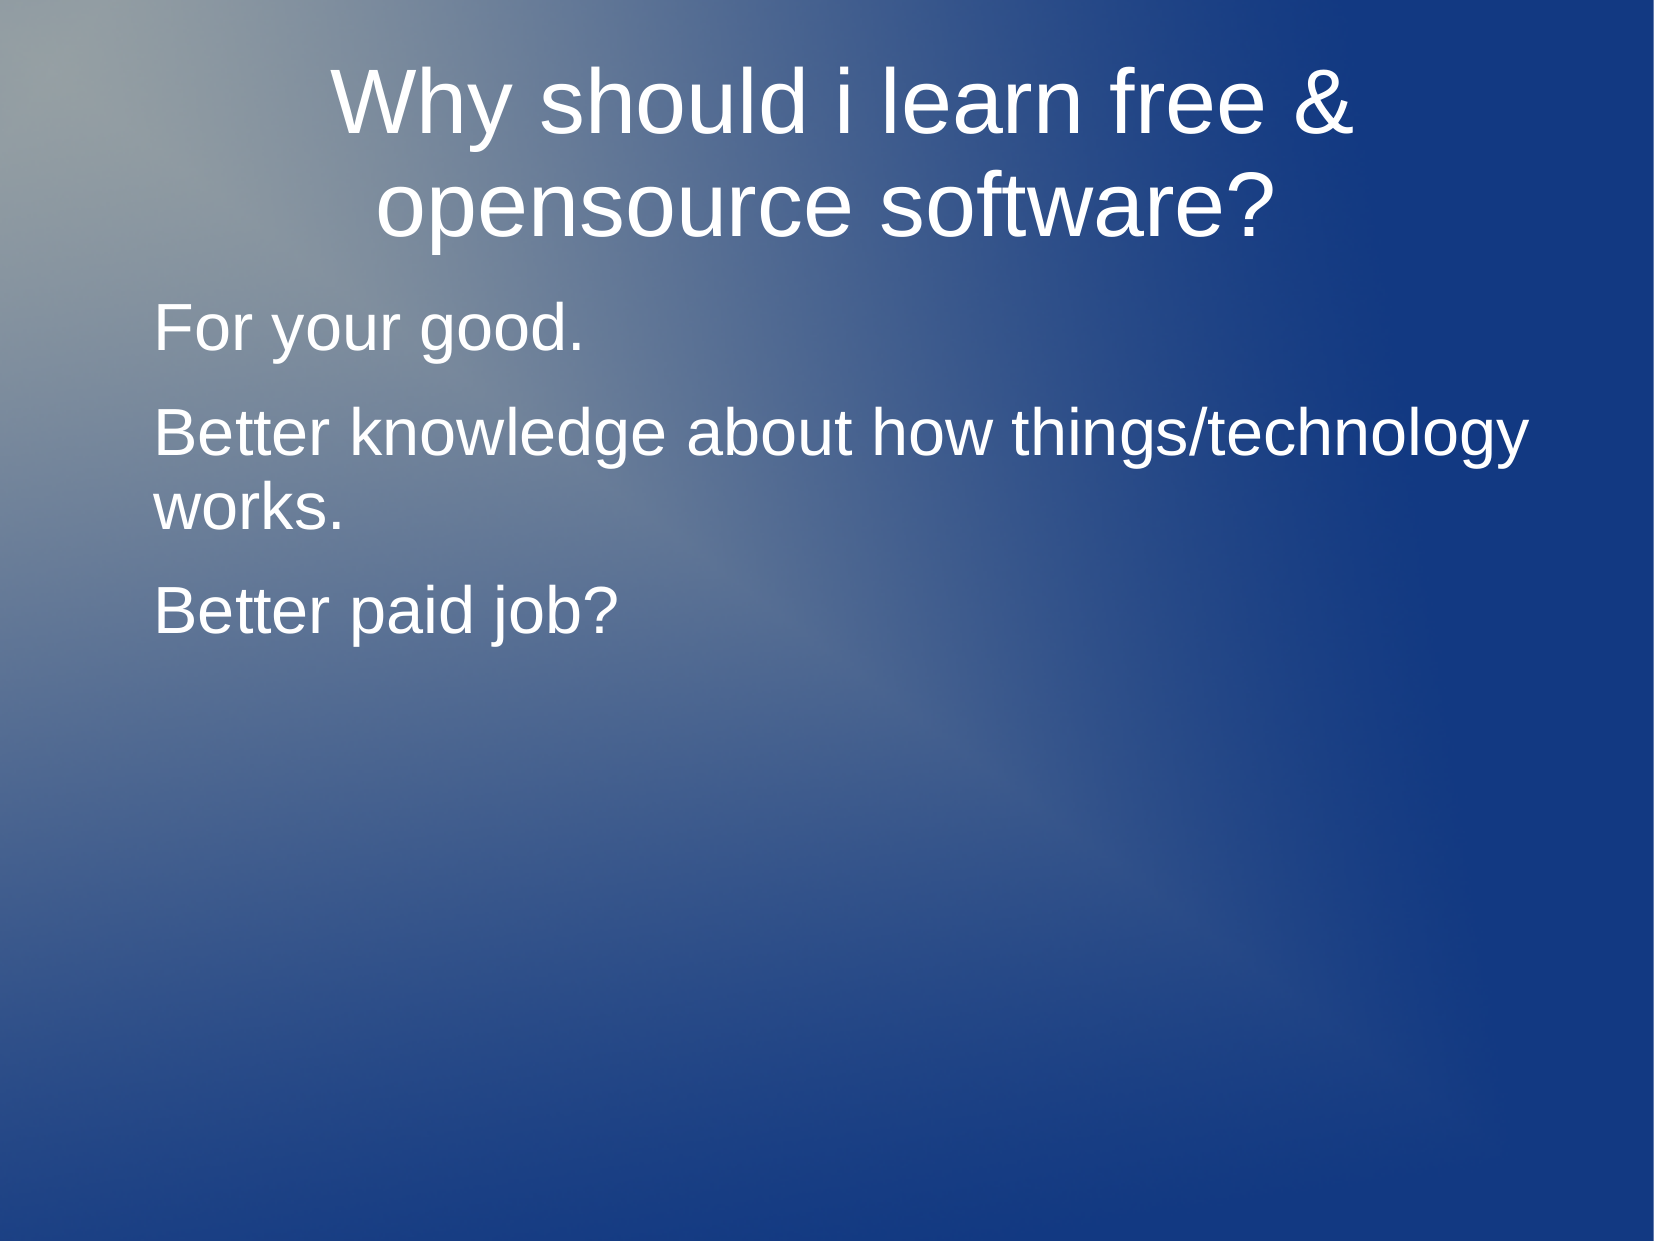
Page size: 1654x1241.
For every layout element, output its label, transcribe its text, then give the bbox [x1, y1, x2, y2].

list For your good. Better knowledge about how things/technology works. Better paid job? [82, 290, 1571, 1094]
title Why should i learn free & opensource software? [82, 50, 1571, 256]
picture [0, 0, 1654, 1241]
